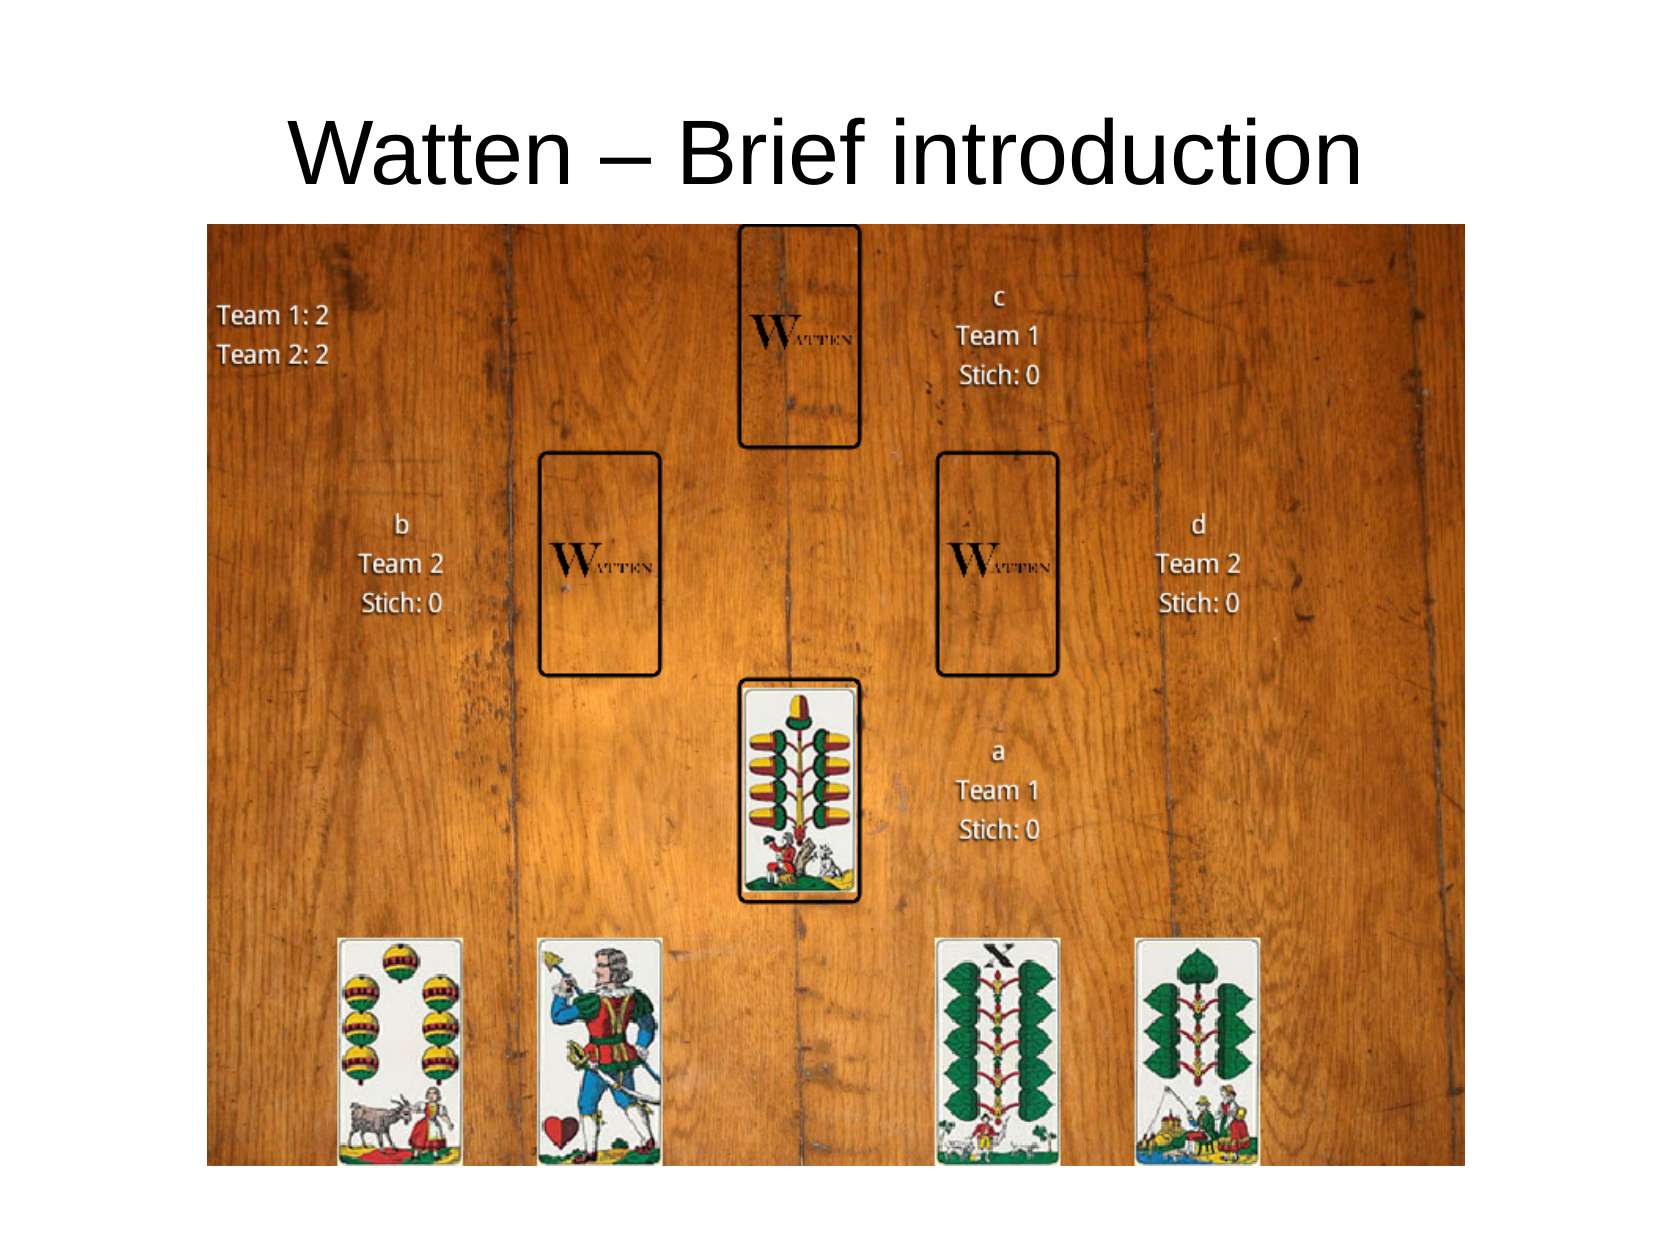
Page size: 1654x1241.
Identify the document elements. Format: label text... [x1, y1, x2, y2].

title Watten – Brief introduction [82, 49, 1571, 257]
picture [207, 224, 1465, 1166]
